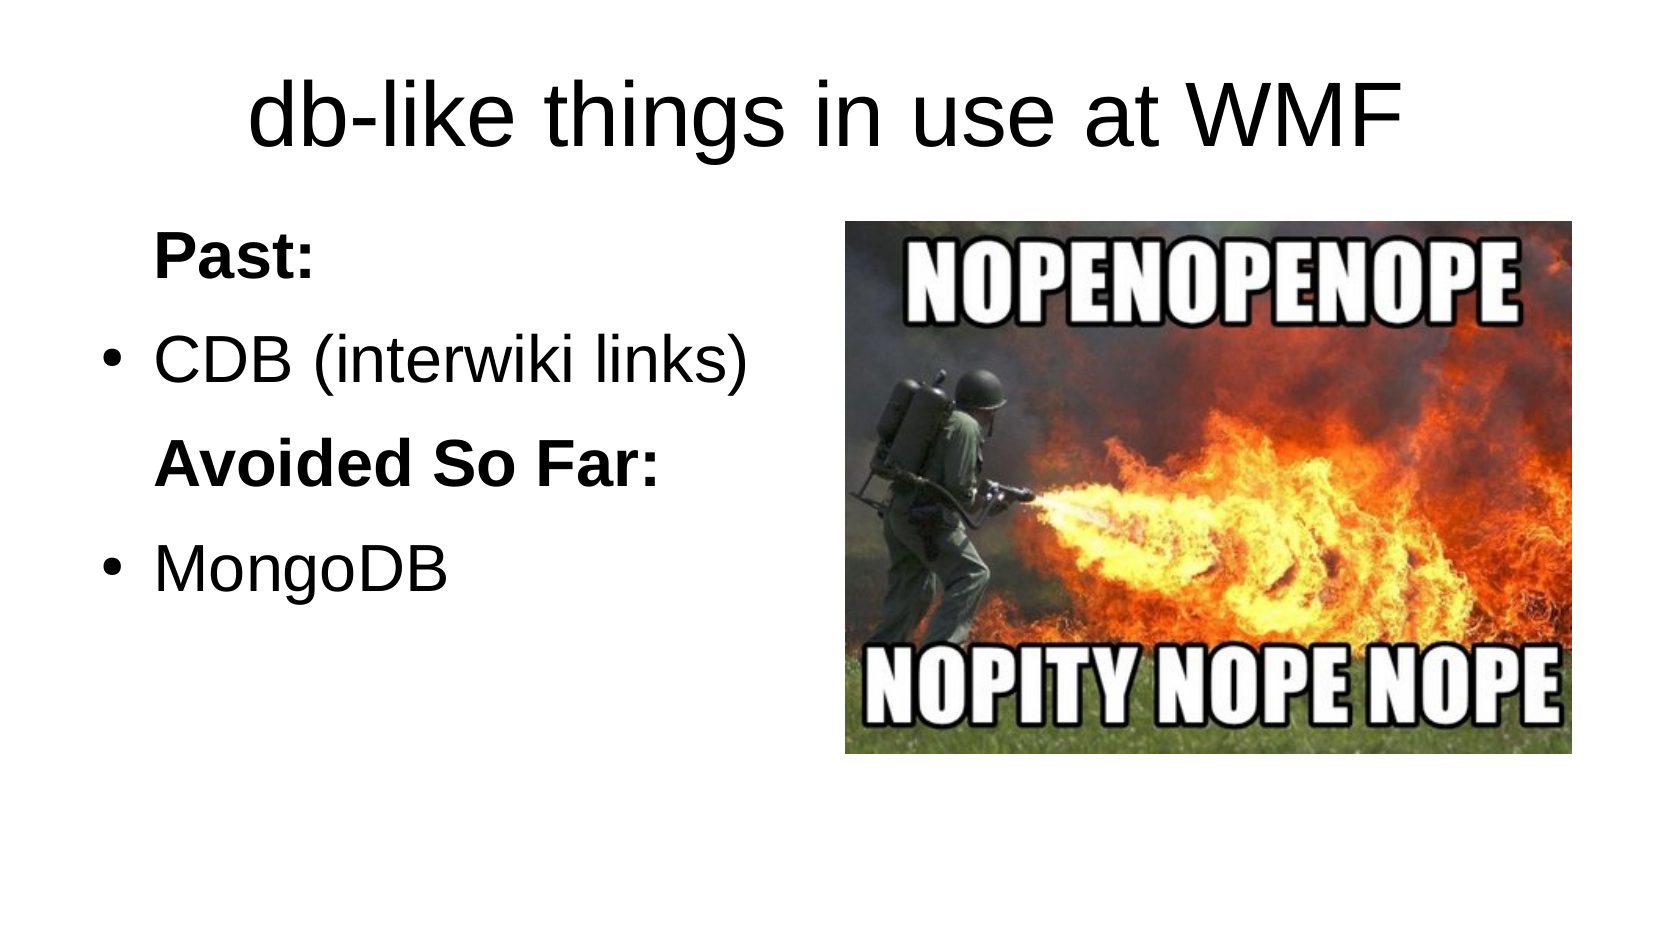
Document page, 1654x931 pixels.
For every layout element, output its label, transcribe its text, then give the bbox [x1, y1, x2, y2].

list Past: CDB (interwiki links) Avoided So Far: MongoDB [82, 217, 809, 758]
picture [845, 221, 1572, 754]
title db-like things in use at WMF [82, 37, 1571, 193]
